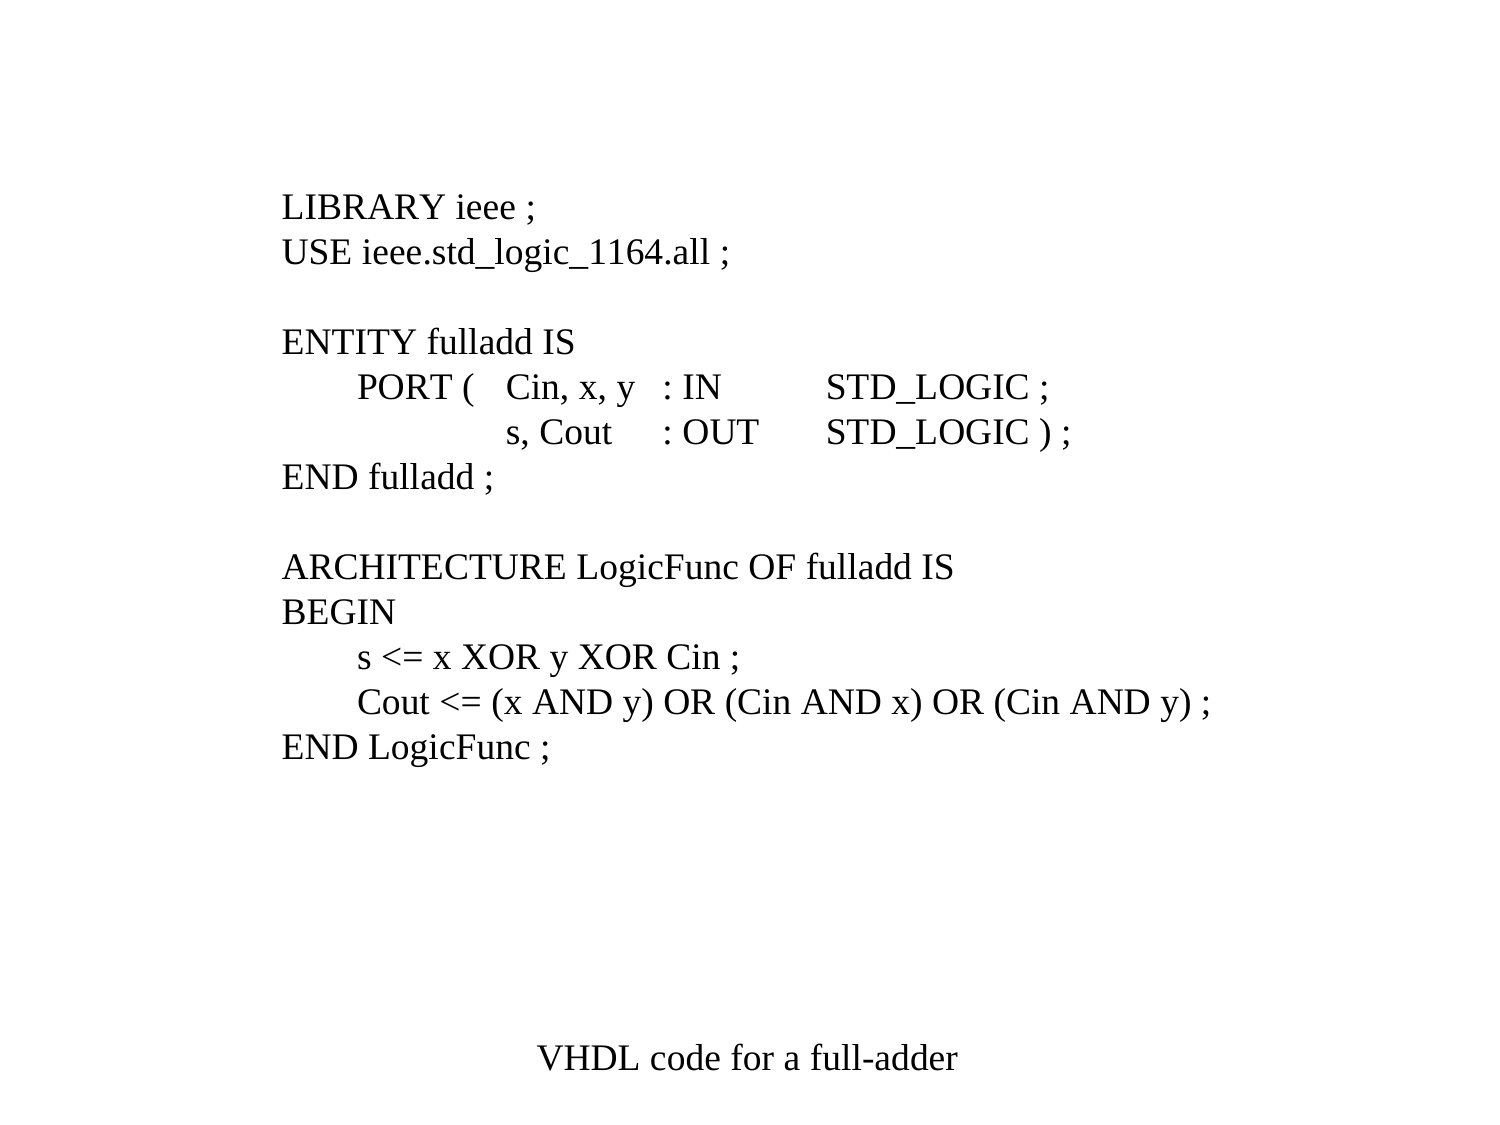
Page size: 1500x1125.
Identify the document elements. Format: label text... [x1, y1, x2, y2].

text_box VHDL code for a full-adder [118, 1025, 1377, 1101]
text_box LIBRARY ieee ; USE ieee.std_logic_1164.all ; ENTITY fulladd IS PORT ( Cin, x, y : IN STD_LOGIC ; s, Cout : OUT STD_LOGIC ) ; END fulladd ; ARCHITECTURE LogicFunc OF fulladd IS BEGIN s <= x XOR y XOR Cin ; Cout <= (x AND y) OR (Cin AND x) OR (Cin AND y) ; END LogicFunc ; [266, 173, 1227, 775]
